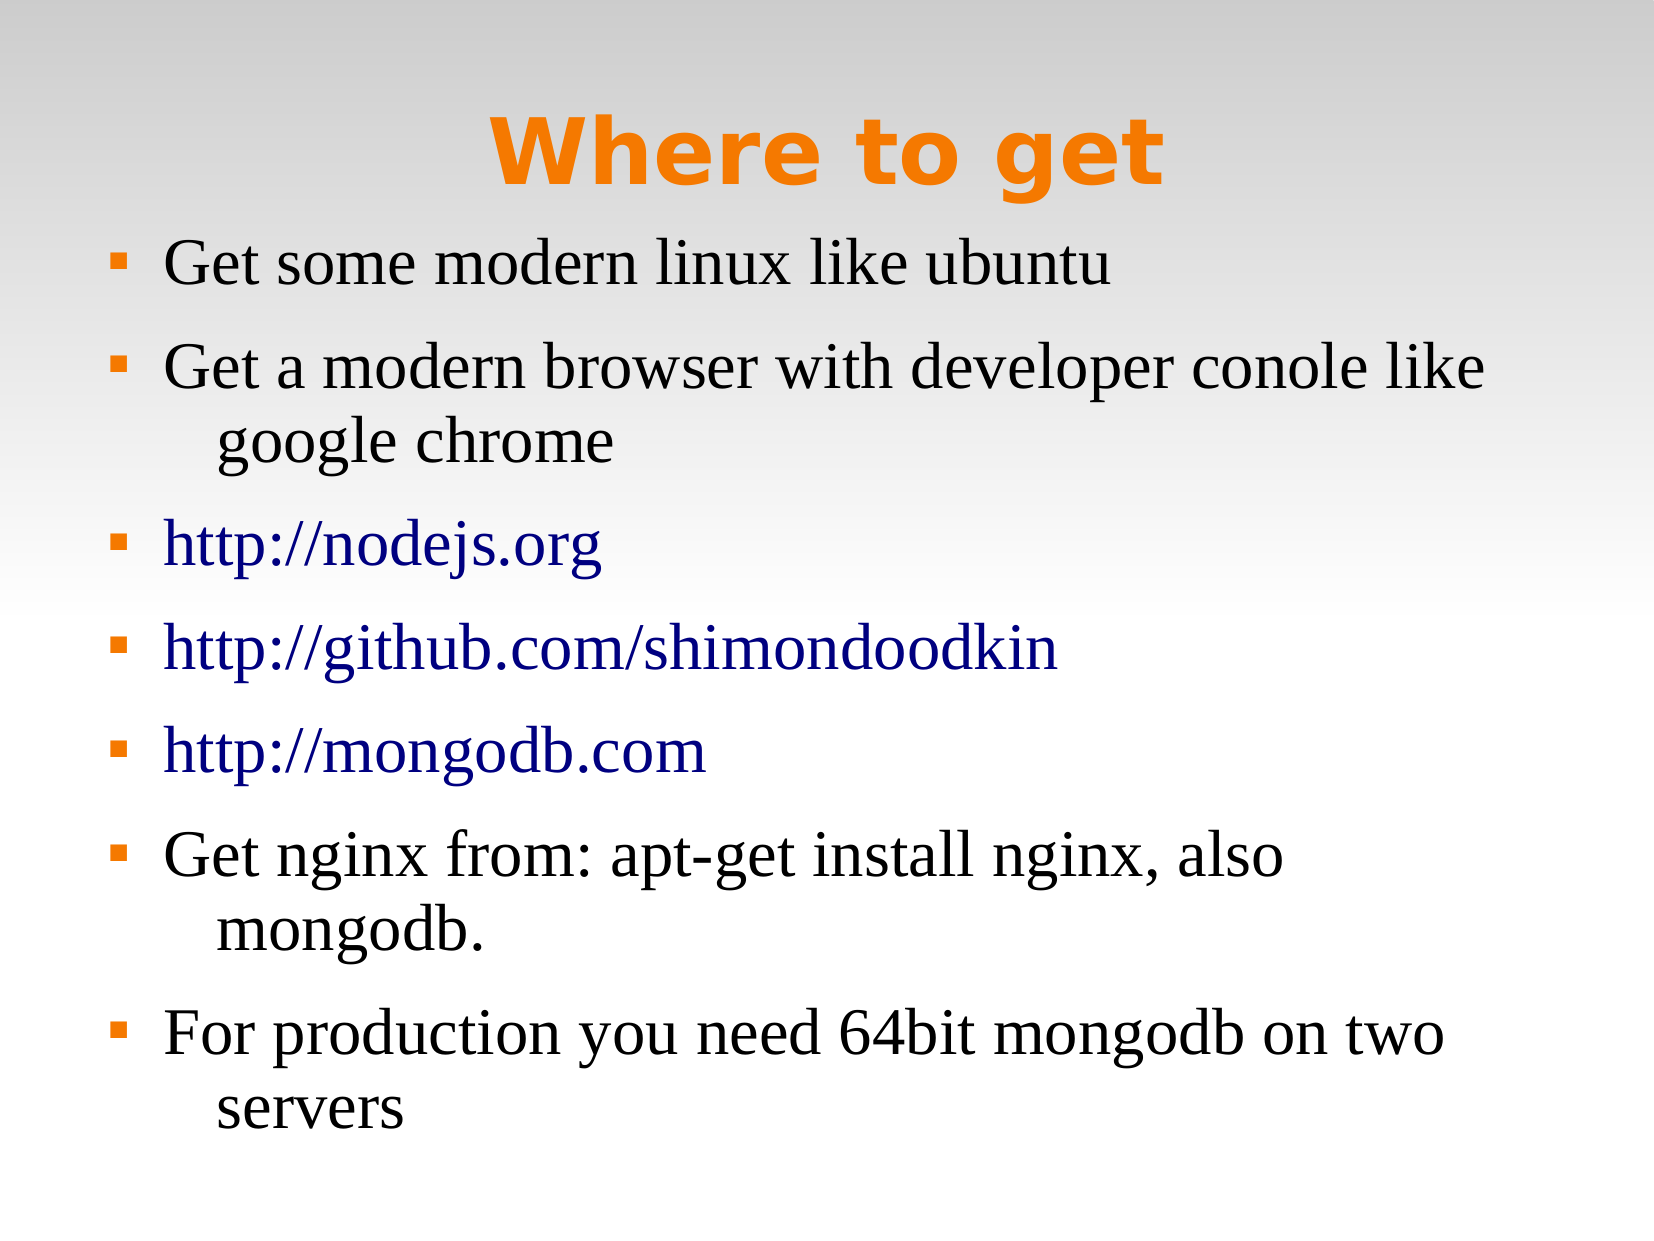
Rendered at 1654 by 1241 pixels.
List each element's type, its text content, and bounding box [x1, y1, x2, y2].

title Where to get [82, 56, 1571, 250]
list Get some modern linux like ubuntu Get a modern browser with developer conole like google chrome http://nodejs.org http://github.com/shimondoodkin http://mongodb.com Get nginx from: apt-get install nginx, also mongodb. For production you need 64bit mongodb on two servers [75, 225, 1564, 1211]
